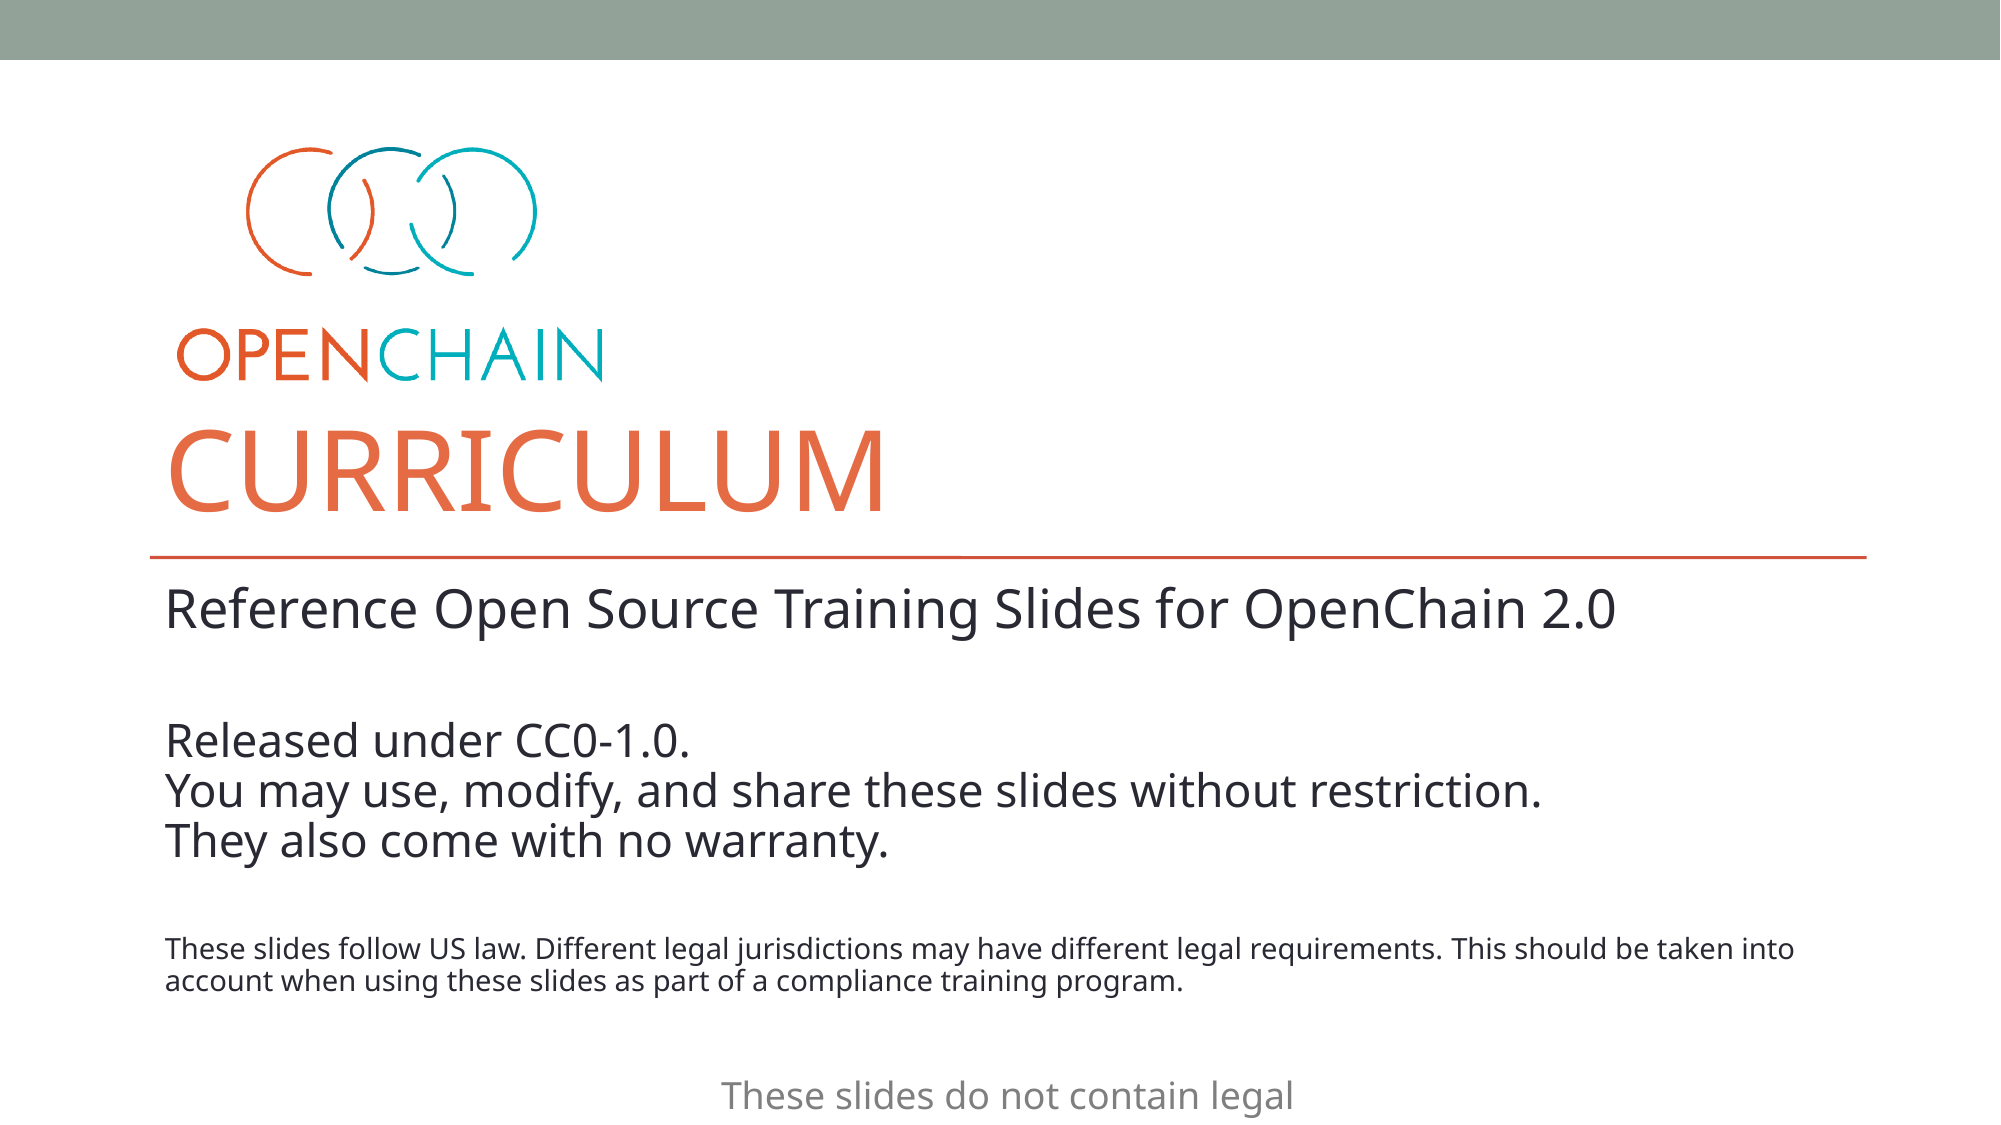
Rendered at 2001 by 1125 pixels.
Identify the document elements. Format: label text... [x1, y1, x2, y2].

text_box Reference Open Source Training Slides for OpenChain 2.0 Released under CC0-1.0. You may use, modify, and share these slides without restriction. They also come with no warranty. These slides follow US law. Different legal jurisdictions may have different legal requirements. This should be taken into account when using these slides as part of a compliance training program. [150, 575, 1866, 1031]
picture [177, 147, 602, 225]
text_box CURRICULUM [150, 225, 1867, 541]
